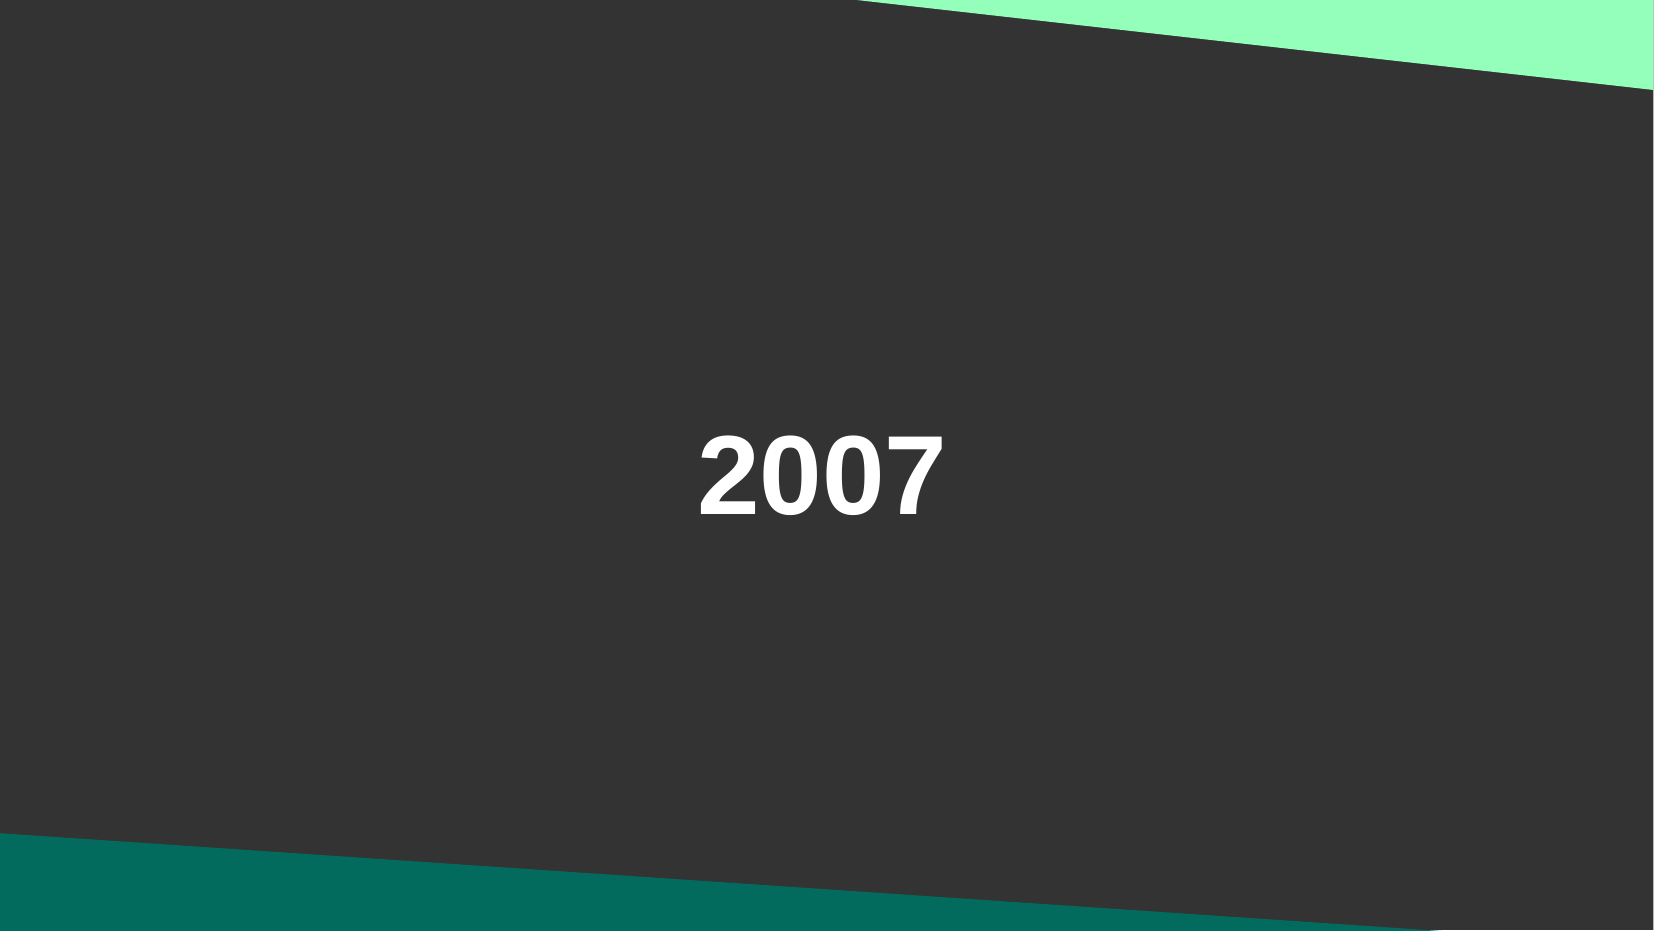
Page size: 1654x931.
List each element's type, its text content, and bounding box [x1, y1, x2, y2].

title 2007 [22, 412, 1622, 539]
text_box [856, 0, 1654, 91]
